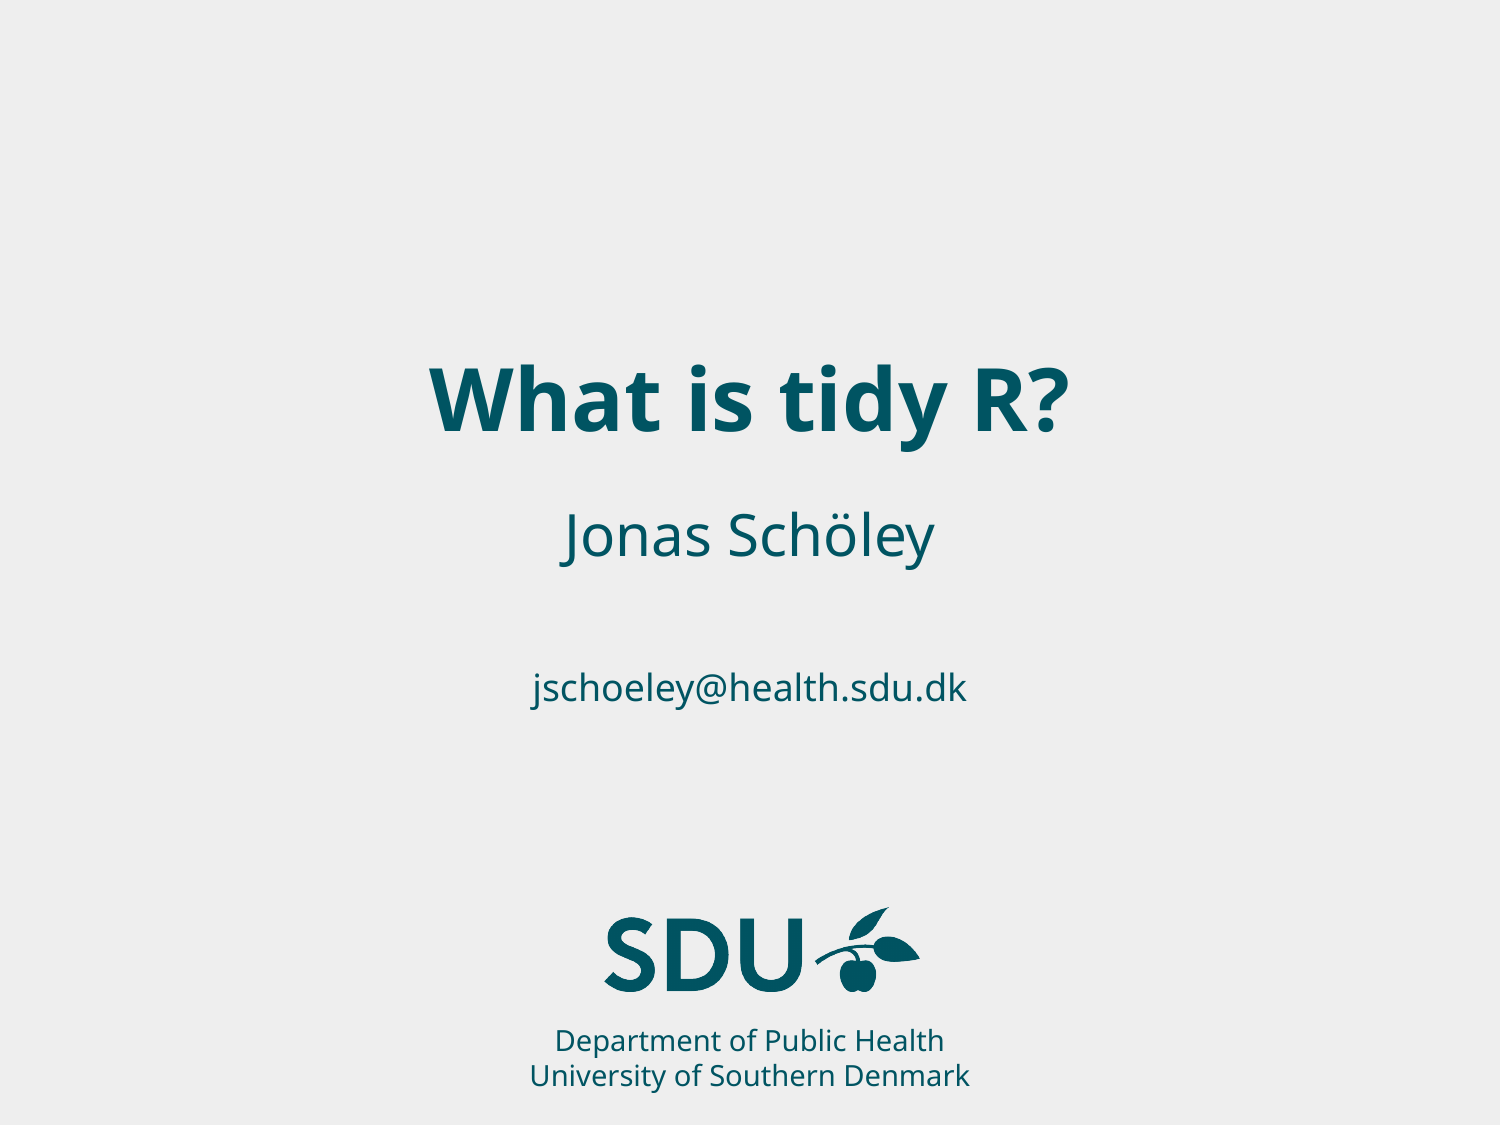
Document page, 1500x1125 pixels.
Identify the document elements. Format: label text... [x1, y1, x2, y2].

picture [604, 907, 920, 992]
text_box Department of Public Health University of Southern Denmark [480, 1007, 1020, 1125]
subtitle Jonas Schöley [51, 482, 1449, 656]
title What is tidy R? [51, 239, 1449, 472]
text_box jschoeley@health.sdu.dk [503, 631, 997, 742]
